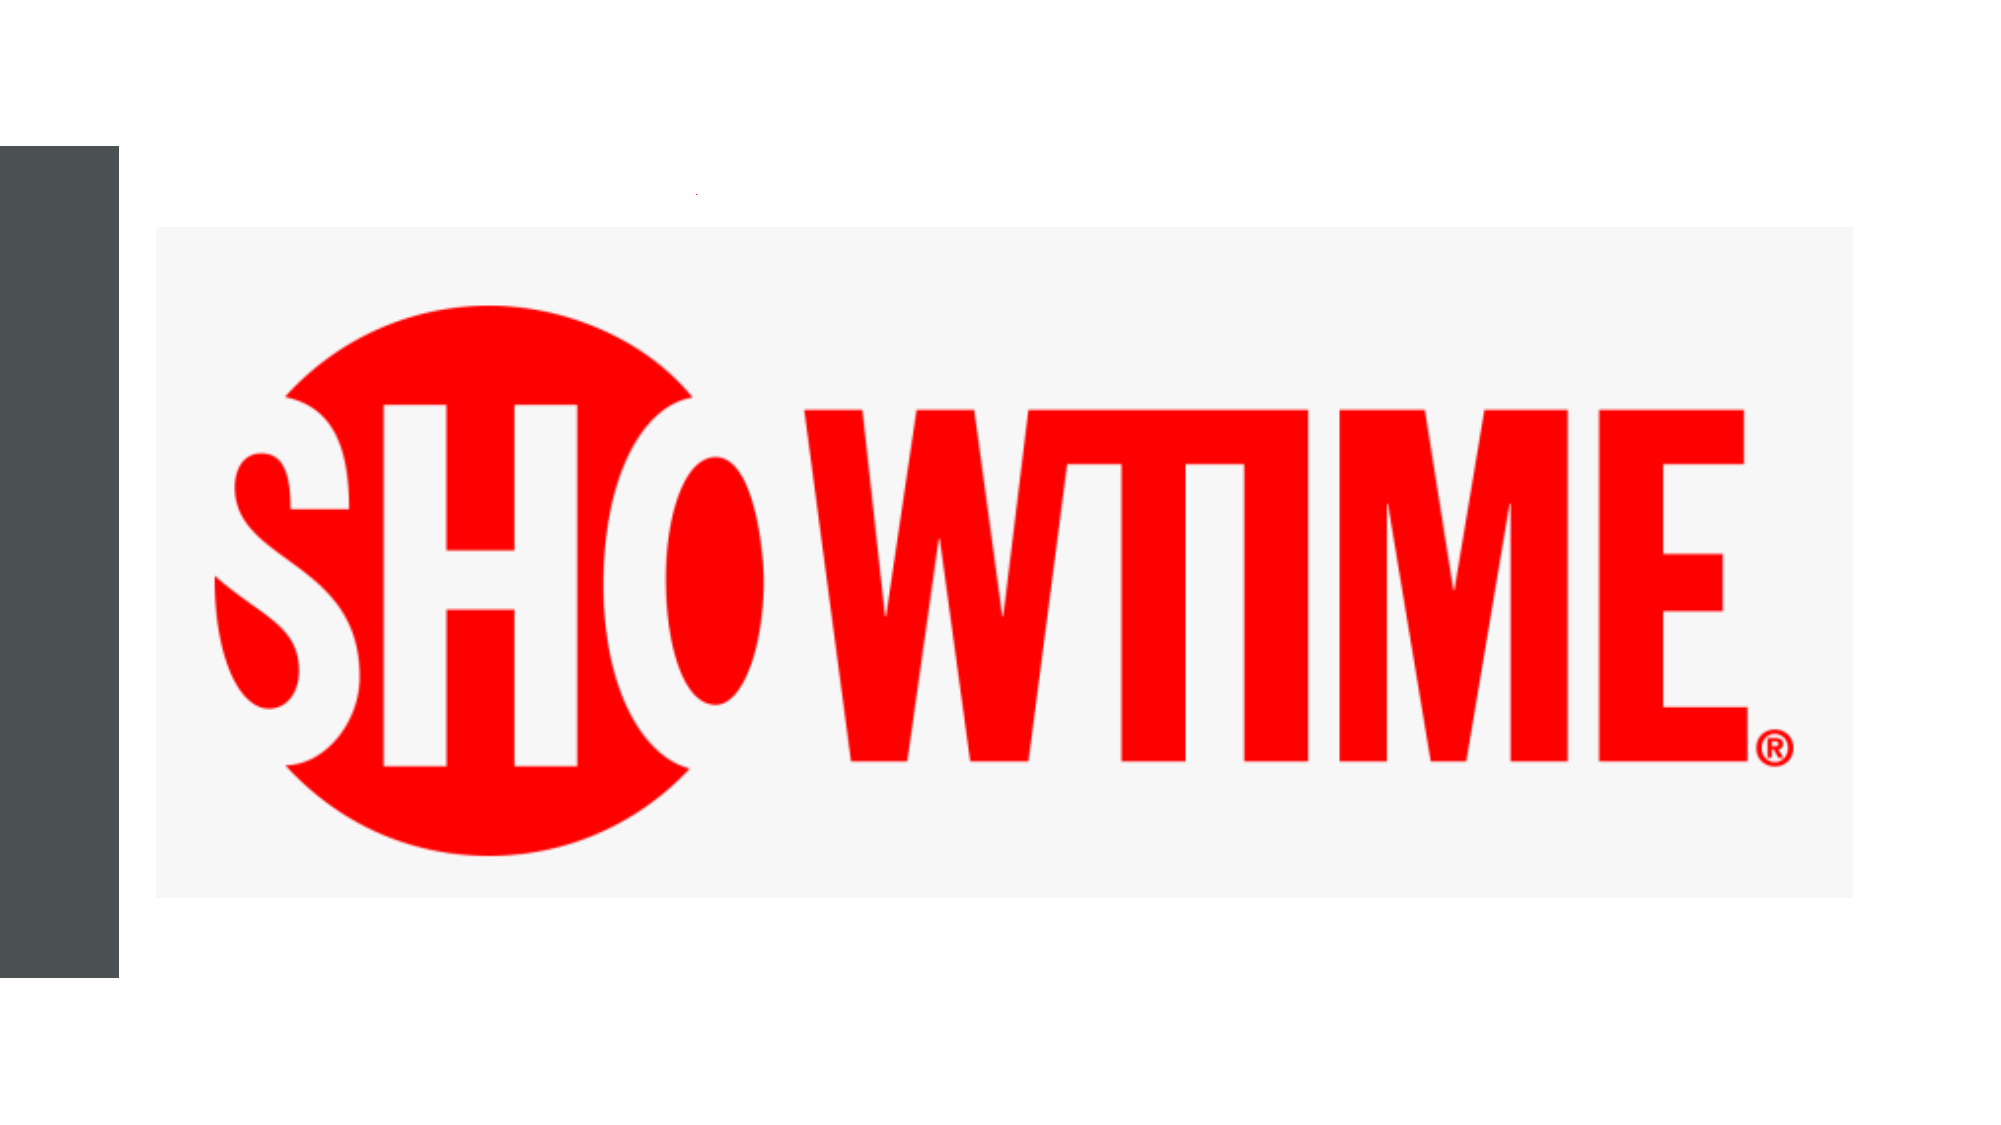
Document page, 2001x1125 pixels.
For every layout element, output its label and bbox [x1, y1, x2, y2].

text_box [0, 0, 2000, 1125]
picture [156, 227, 1853, 898]
